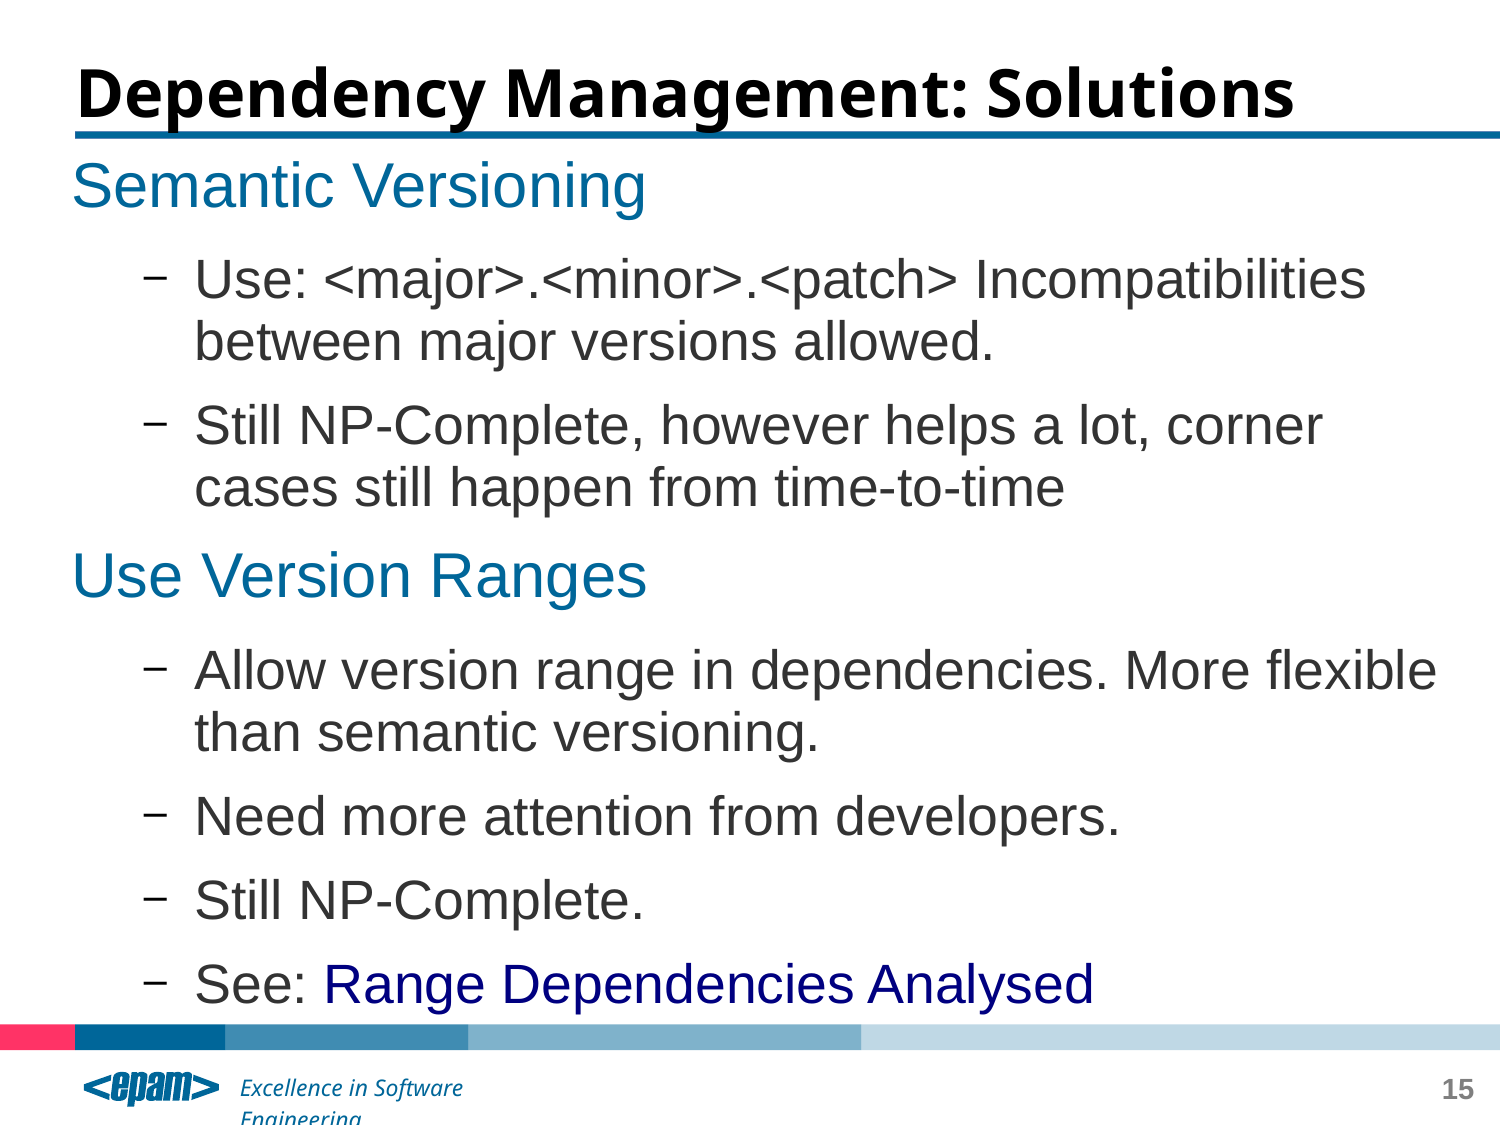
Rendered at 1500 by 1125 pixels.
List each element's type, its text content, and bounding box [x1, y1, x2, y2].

list Semantic Versioning Use: <major>.<minor>.<patch> Incompatibilities between major versions allowed. Still NP-Complete, however helps a lot, corner cases still happen from time-to-time Use Version Ranges Allow version range in dependencies. More flexible than semantic versioning. Need more attention from developers. Still NP-Complete. See: Range Dependencies Analysed [59, 149, 1441, 1026]
text_box <number> [1395, 1070, 1475, 1125]
title Dependency Management: Solutions [75, 44, 1425, 138]
